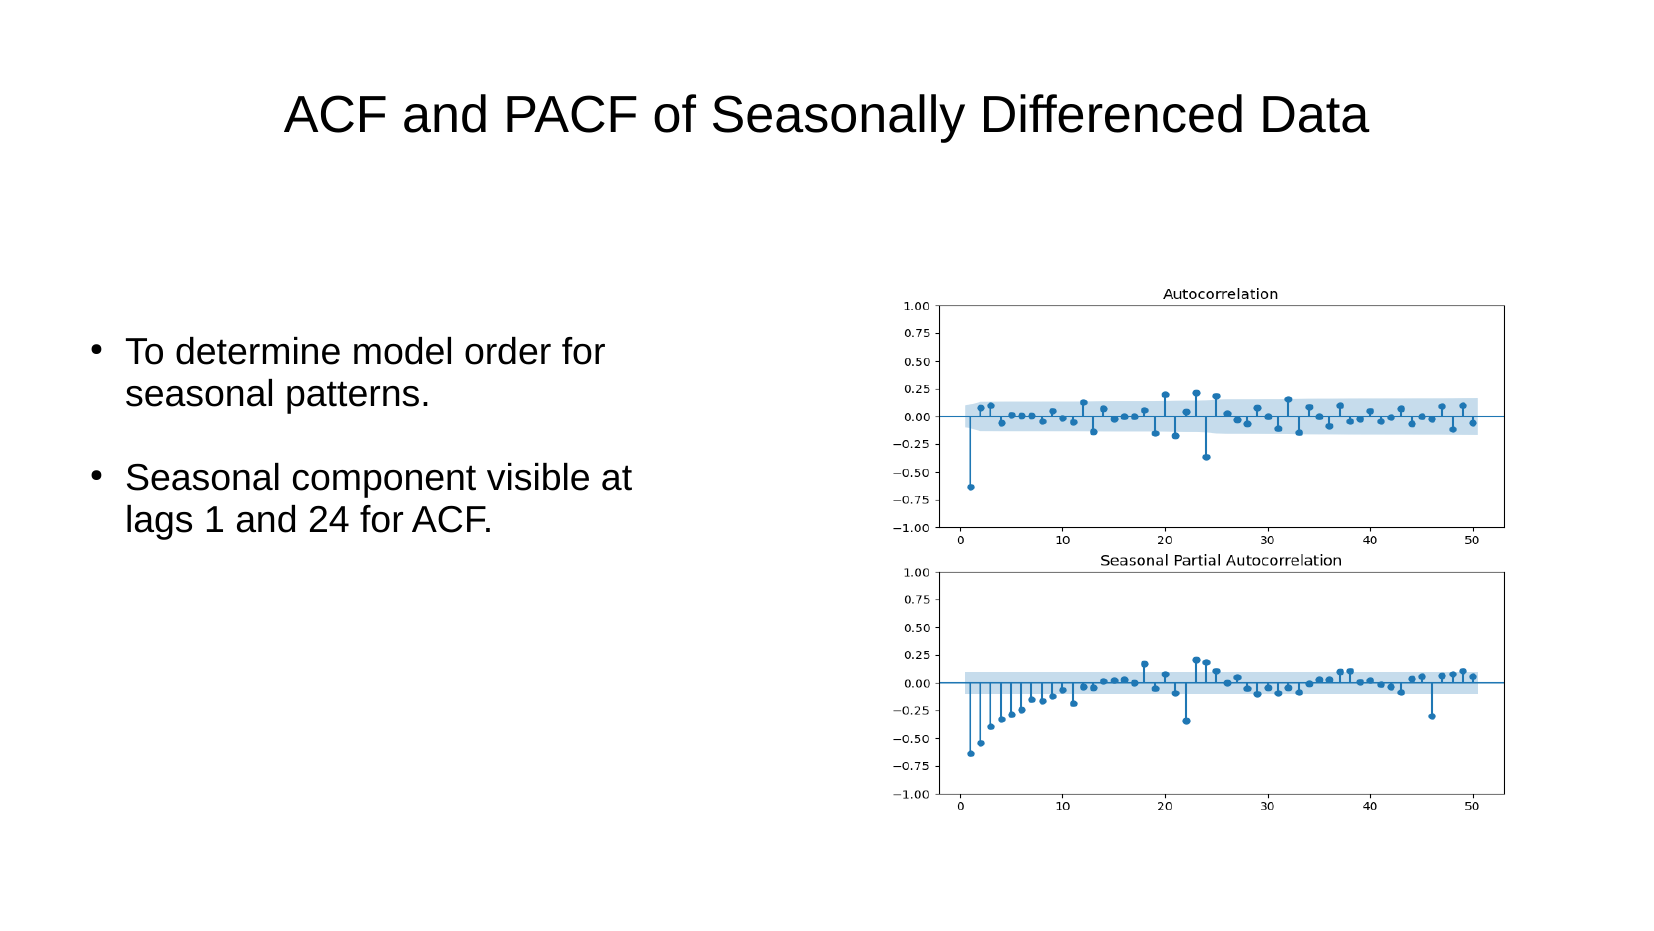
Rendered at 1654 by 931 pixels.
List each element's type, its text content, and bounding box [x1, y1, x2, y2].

text_box To determine model order for seasonal patterns. Seasonal component visible at lags 1 and 24 for ACF. [75, 280, 676, 674]
picture [848, 229, 1576, 863]
title ACF and PACF of Seasonally Differenced Data [82, 37, 1571, 193]
